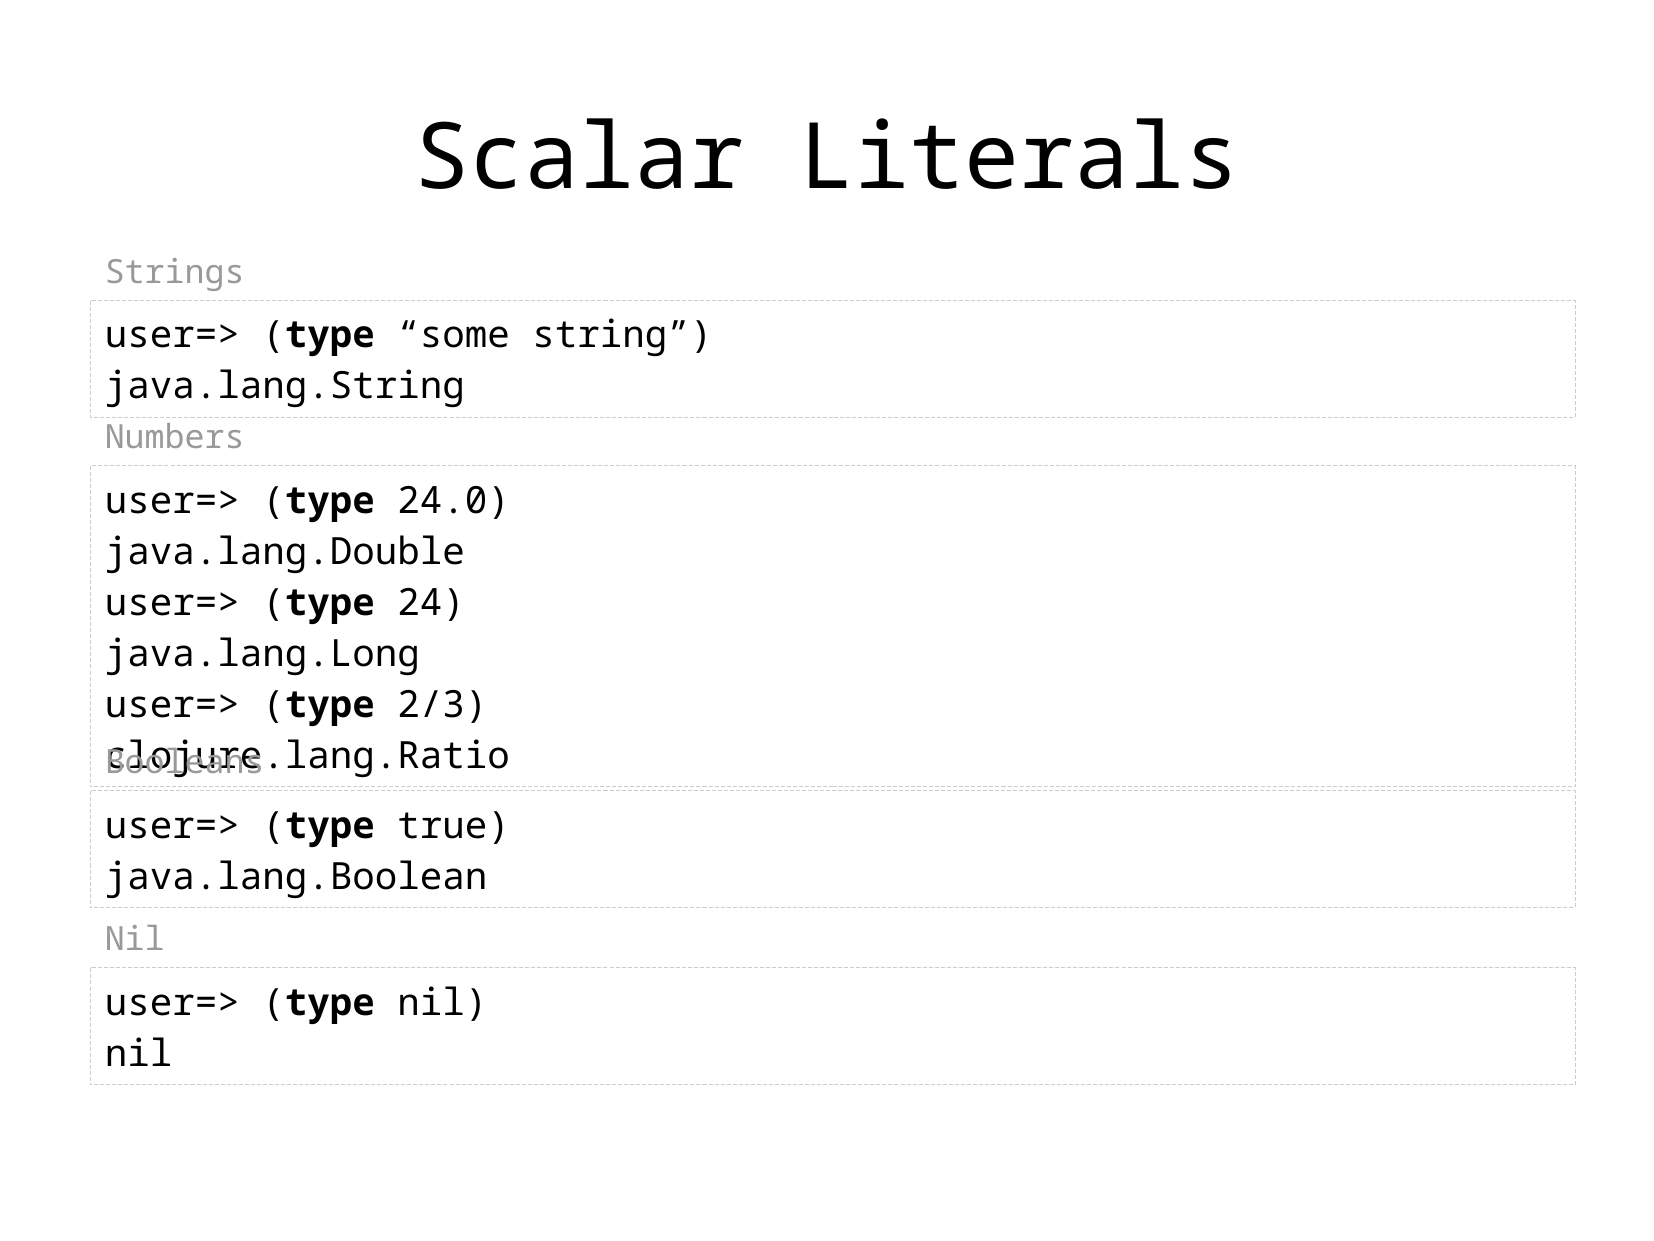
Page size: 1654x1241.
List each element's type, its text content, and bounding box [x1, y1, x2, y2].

text_box user=> (type “some string”) java.lang.String [90, 300, 1576, 391]
text_box user=> (type nil) nil [90, 967, 1576, 1058]
text_box Booleans [90, 730, 856, 779]
text_box user=> (type 24.0) java.lang.Double user=> (type 24) java.lang.Long user=> (type 2/3) clojure.lang.Ratio [90, 465, 1576, 706]
text_box user=> (type true) java.lang.Boolean [90, 790, 1576, 881]
text_box Strings [90, 240, 856, 289]
text_box Nil [90, 907, 856, 956]
title Scalar Literals [82, 49, 1571, 257]
text_box Numbers [90, 405, 856, 454]
